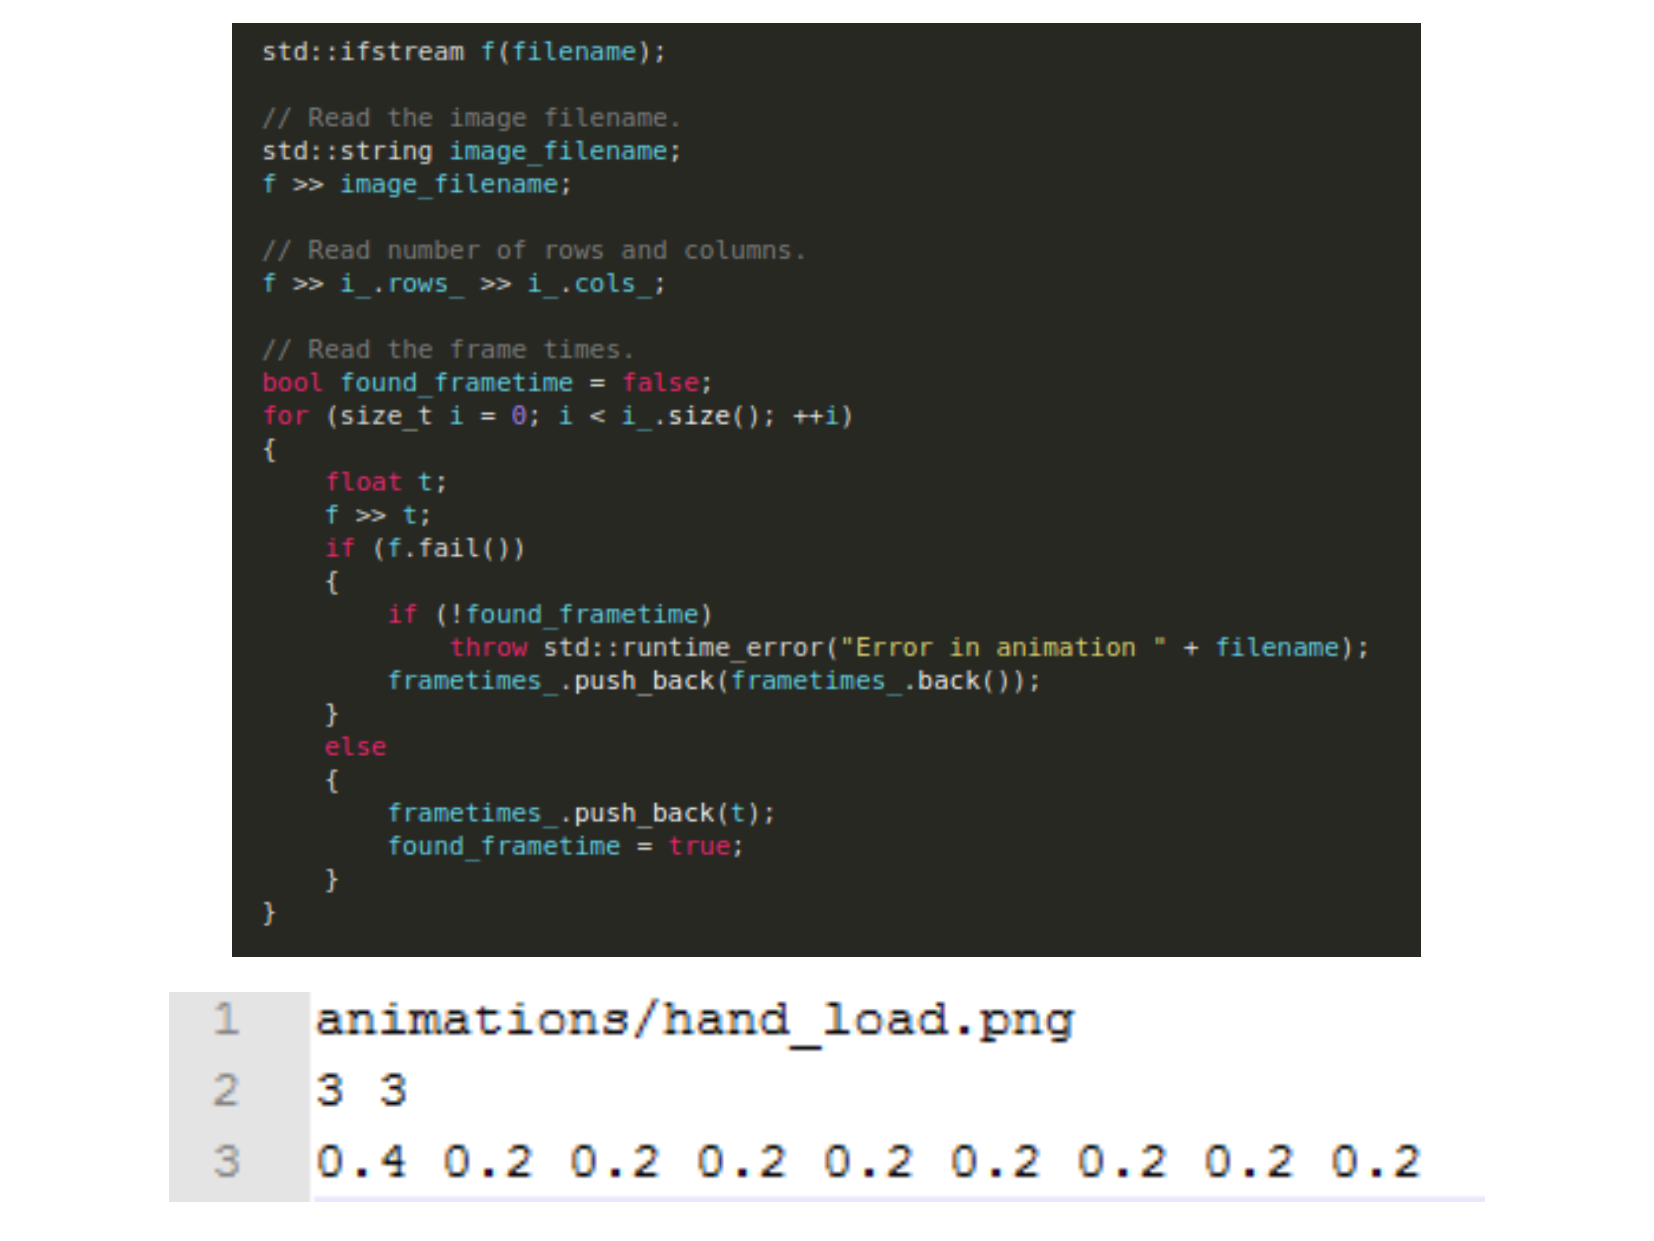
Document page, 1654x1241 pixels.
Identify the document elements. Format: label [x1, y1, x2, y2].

picture [232, 23, 1421, 957]
picture [169, 992, 1485, 1202]
